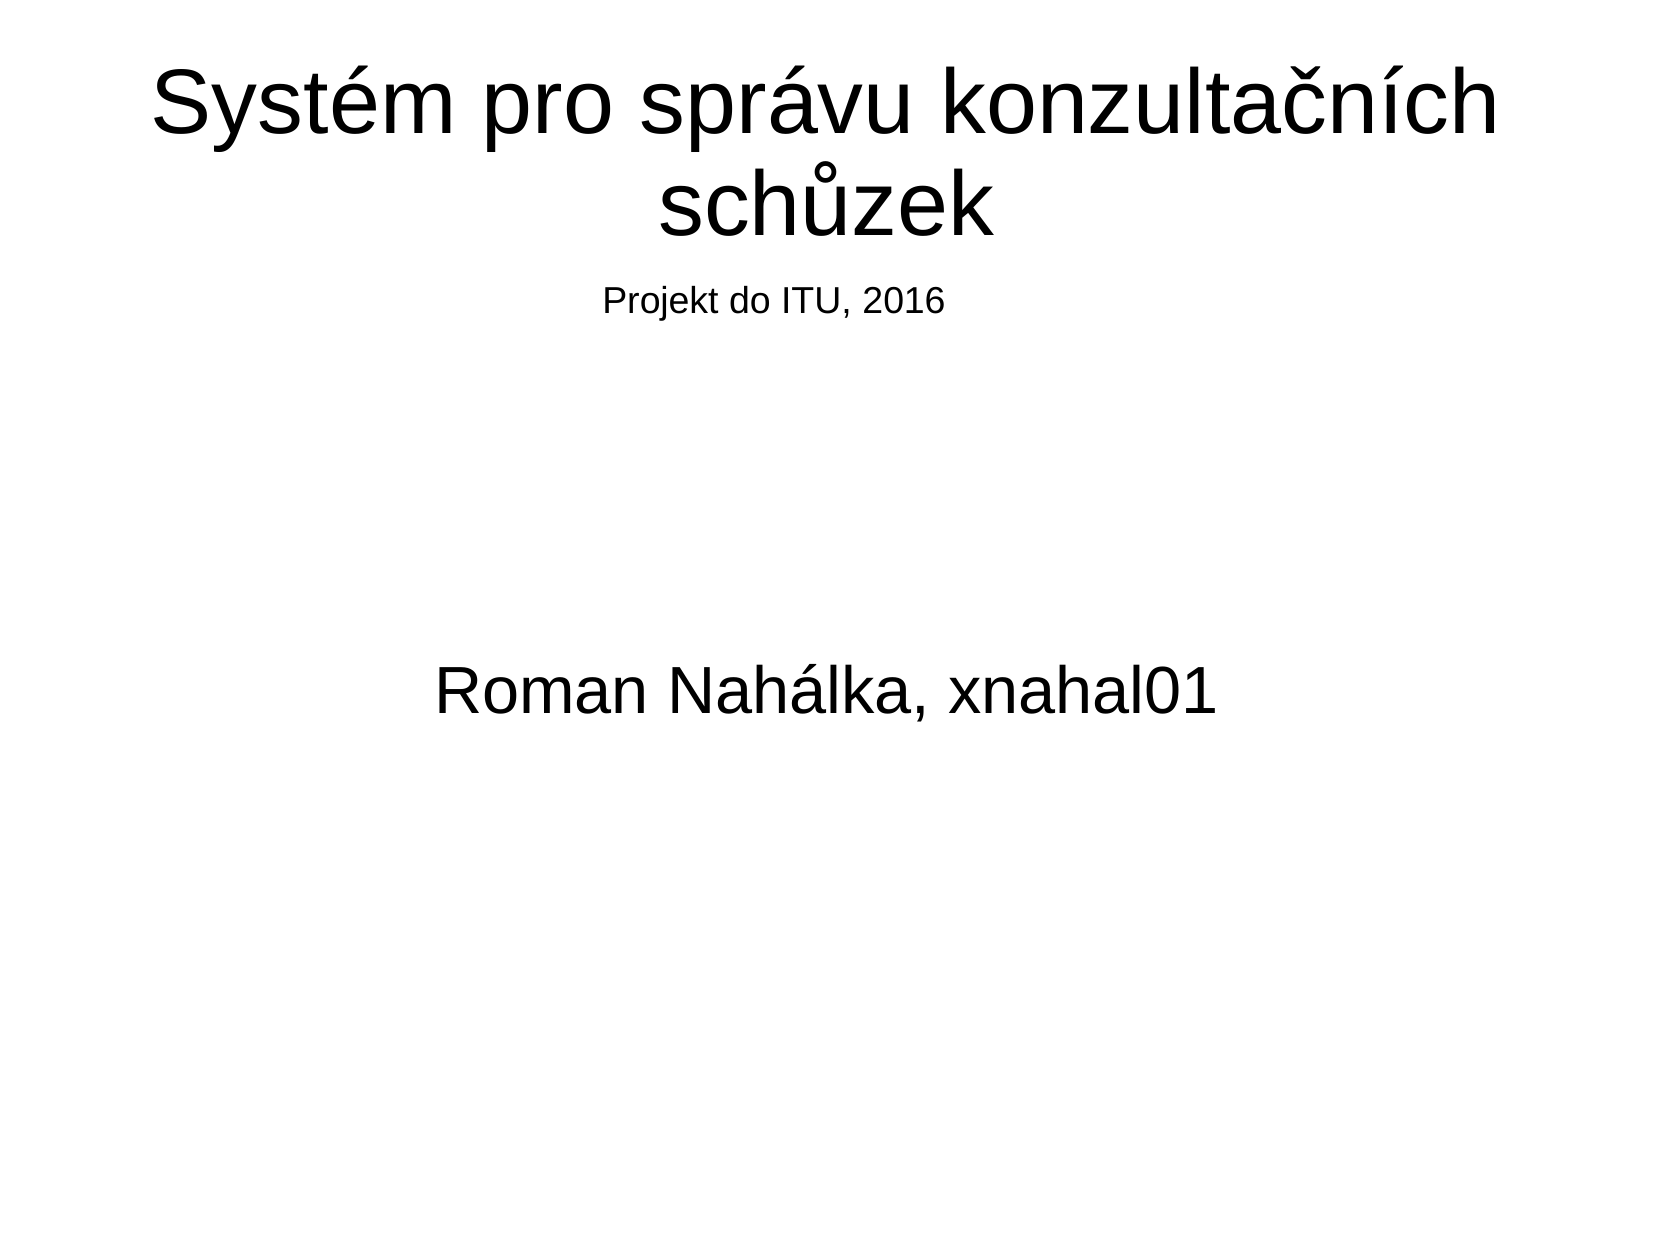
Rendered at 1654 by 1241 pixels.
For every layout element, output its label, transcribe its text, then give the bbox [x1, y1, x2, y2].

subtitle Roman Nahálka, xnahal01 [82, 330, 1571, 1050]
title Systém pro správu konzultačních schůzek [82, 49, 1571, 257]
text_box Projekt do ITU, 2016 [366, 271, 1241, 329]
